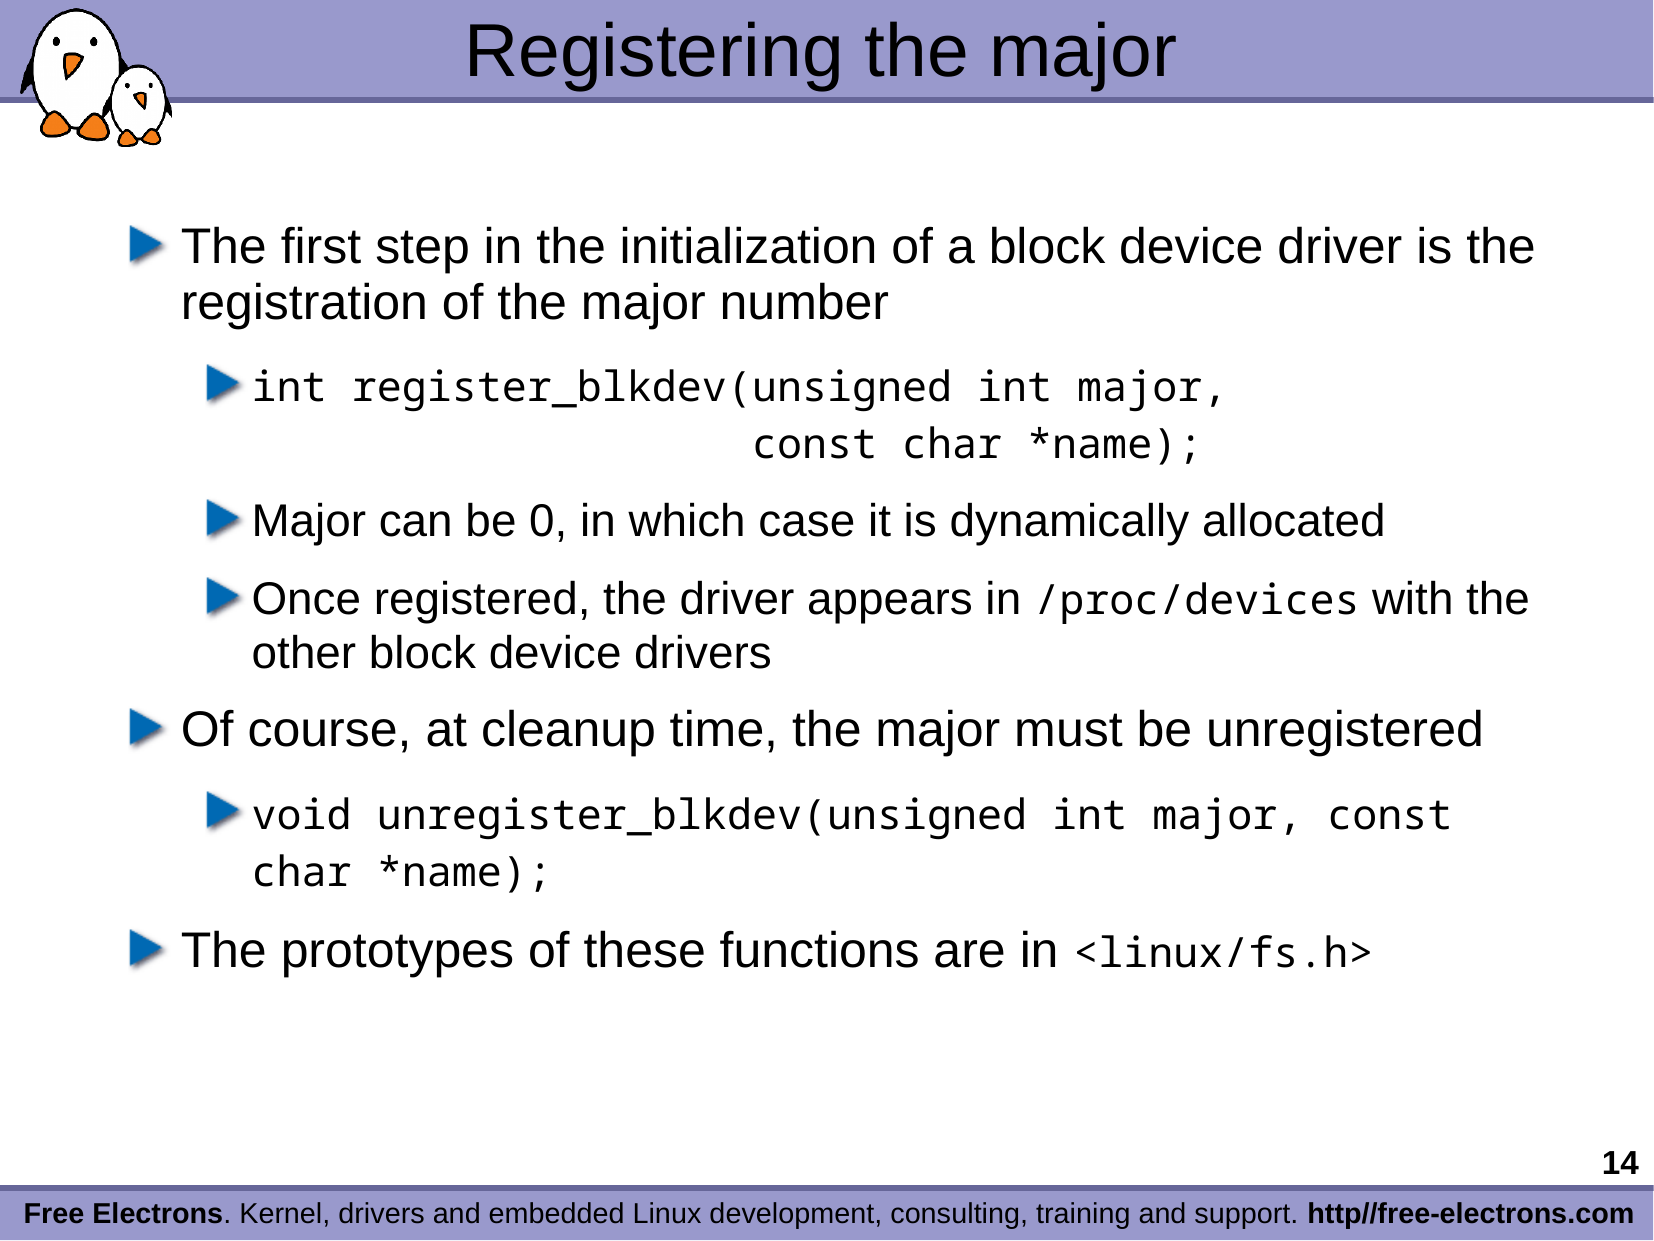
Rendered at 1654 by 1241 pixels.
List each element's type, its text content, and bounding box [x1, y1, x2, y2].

title Registering the major [76, 0, 1566, 100]
picture [20, 8, 172, 147]
list The first step in the initialization of a block device driver is the registration of the major number int register_blkdev(unsigned int major, const char *name); Major can be 0, in which case it is dynamically allocated Once registered, the driver appears in /proc/devices with the other block device drivers Of course, at cleanup time, the major must be unregistered void unregister_blkdev(unsigned int major, const char *name); The prototypes of these functions are in <linux/fs.h> [109, 218, 1576, 1069]
